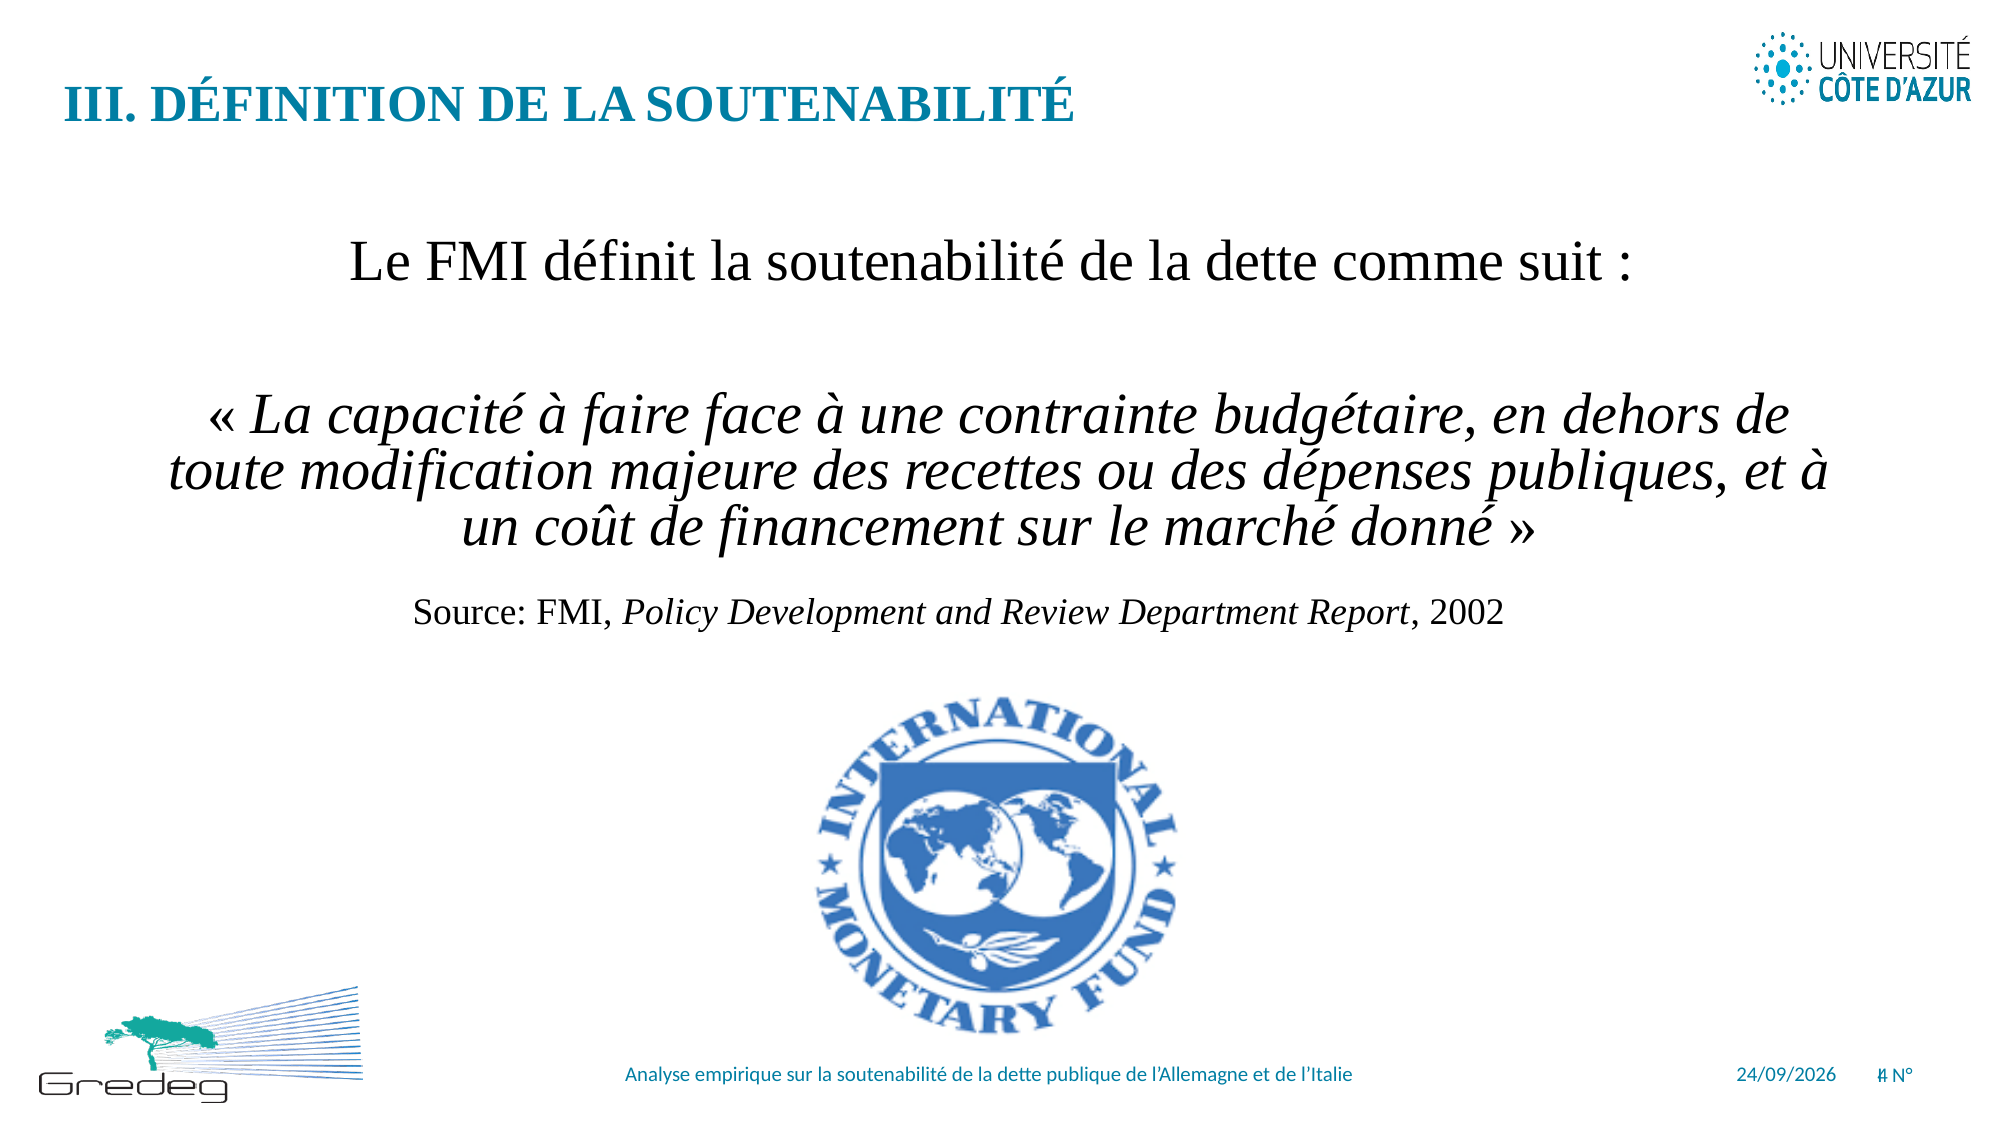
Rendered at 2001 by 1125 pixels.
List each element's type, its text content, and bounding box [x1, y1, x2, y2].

text_box [1862, 1043, 1952, 1104]
text_box Analyse empirique sur la soutenabilité de la dette publique de l’Allemagne et de l’Italie [477, 1042, 1502, 1103]
picture [739, 641, 1259, 1042]
text_box Source: FMI, Policy Development and Review Department Report, 2002 [397, 579, 1602, 641]
list Le FMI définit la soutenabilité de la dette comme suit : « La capacité à faire face à une contrainte budgétaire, en dehors de toute modification majeure des recettes ou des dépenses publiques, et à un coût de financement sur le marché donné » [136, 184, 1862, 575]
title III. DÉFINITION DE LA SOUTENABILITÉ [48, 25, 1886, 184]
text_box 29/01/2024 [1721, 1042, 1876, 1103]
